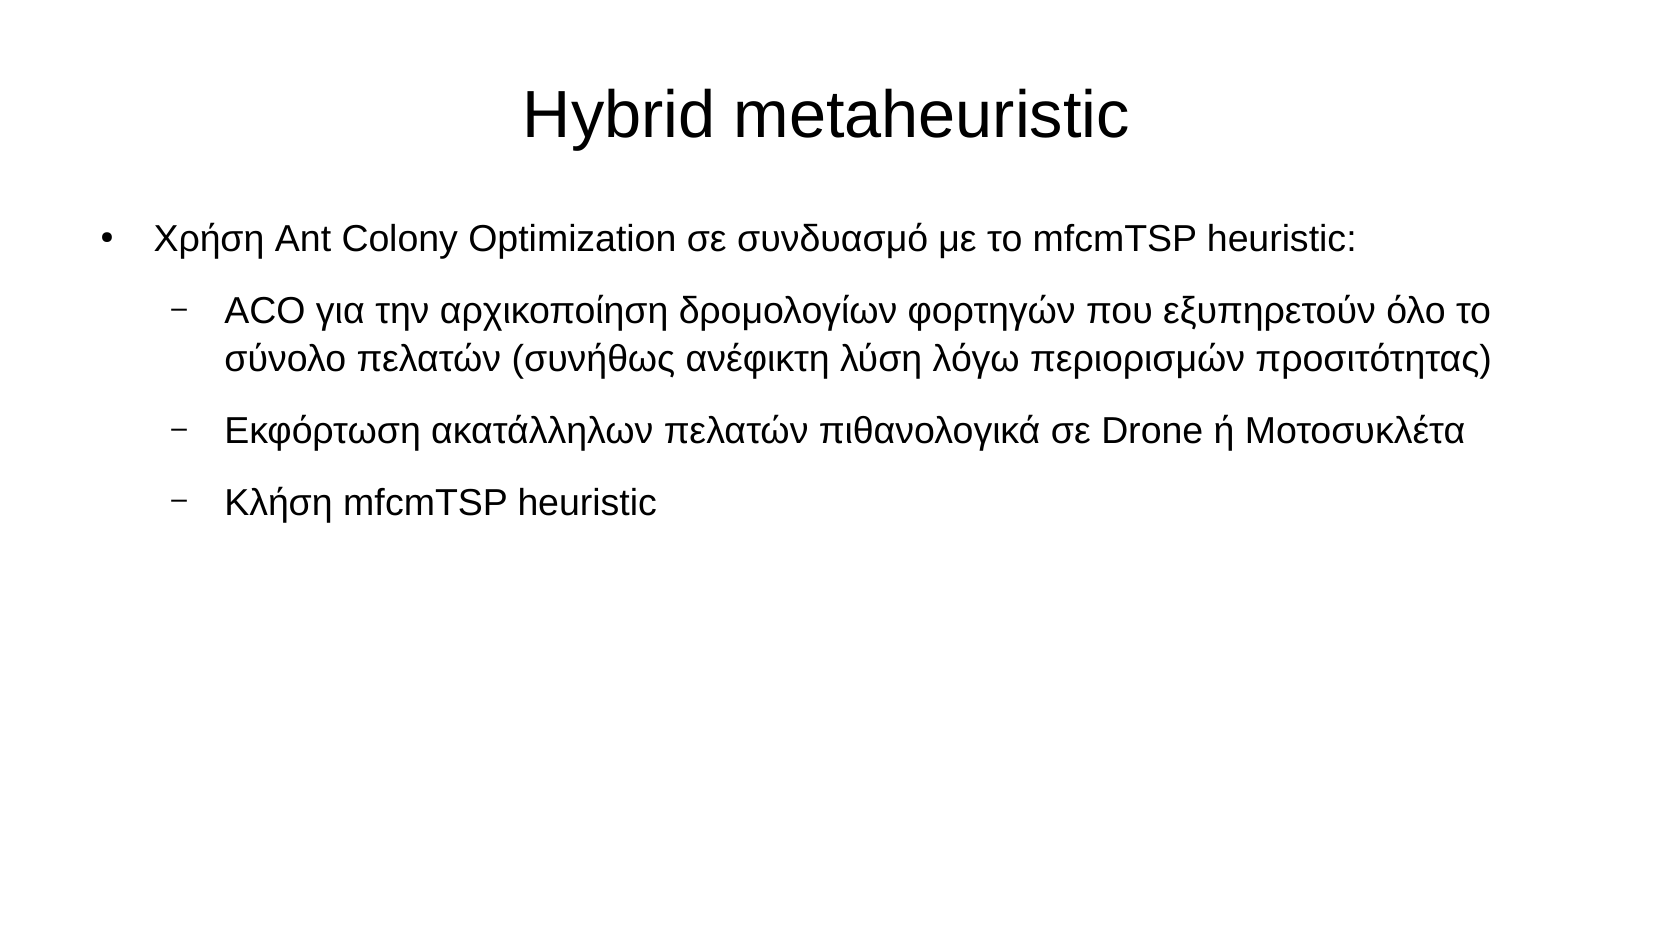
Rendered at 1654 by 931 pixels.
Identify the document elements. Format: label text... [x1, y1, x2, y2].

title Hybrid metaheuristic [82, 37, 1571, 193]
list Χρήση Ant Colony Optimization σε συνδυασμό με το mfcmTSP heuristic: ACO για την αρχικοποίηση δρομολογίων φορτηγών που εξυπηρετούν όλο το σύνολο πελατών (συνήθως ανέφικτη λύση λόγω περιορισμών προσιτότητας) Εκφόρτωση ακατάλληλων πελατών πιθανολογικά σε Drone ή Μοτοσυκλέτα Κλήση mfcmTSP heuristic [82, 217, 1571, 758]
